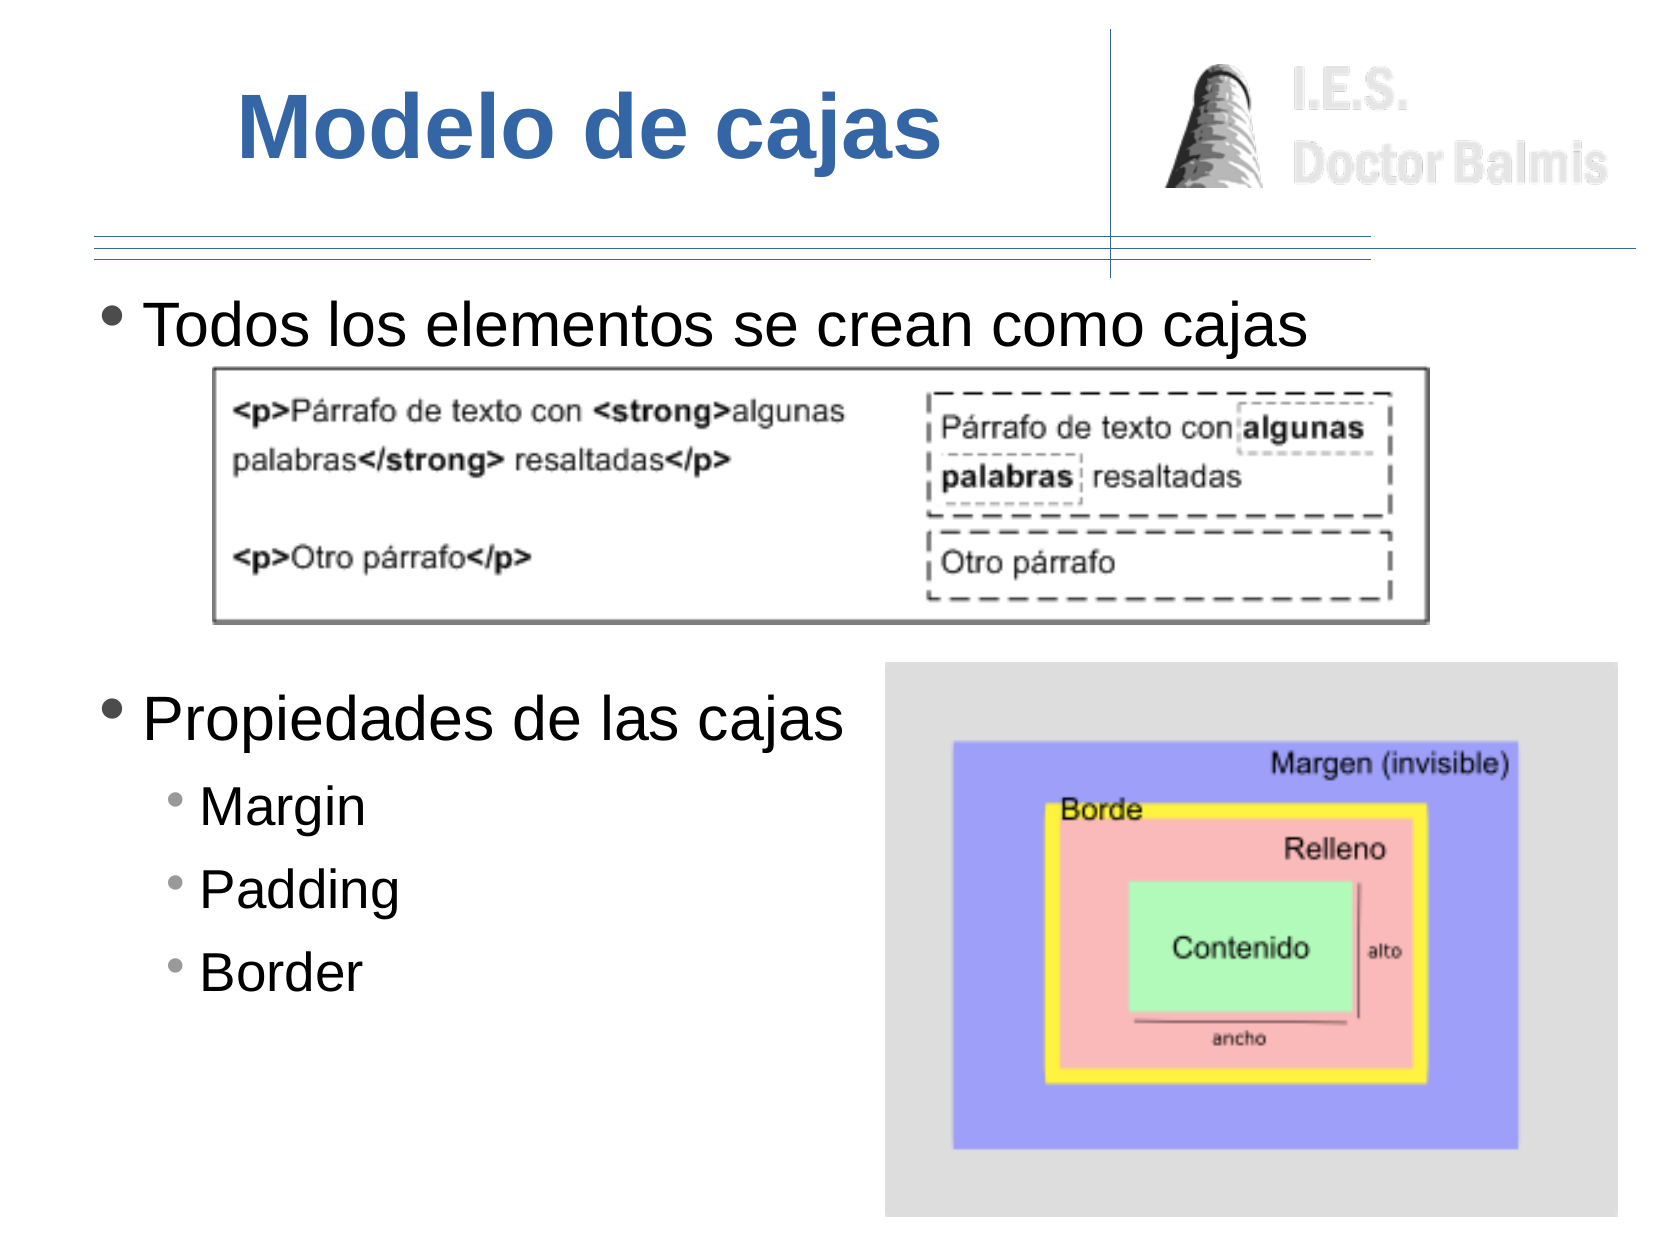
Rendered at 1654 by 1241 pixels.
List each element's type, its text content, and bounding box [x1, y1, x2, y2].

picture [885, 662, 1618, 1217]
picture [1133, 64, 1619, 188]
picture [212, 366, 1430, 625]
title Modelo de cajas [118, 23, 1063, 231]
list Todos los elementos se crean como cajas Propiedades de las cajas Margin Padding Border [82, 290, 1571, 1010]
